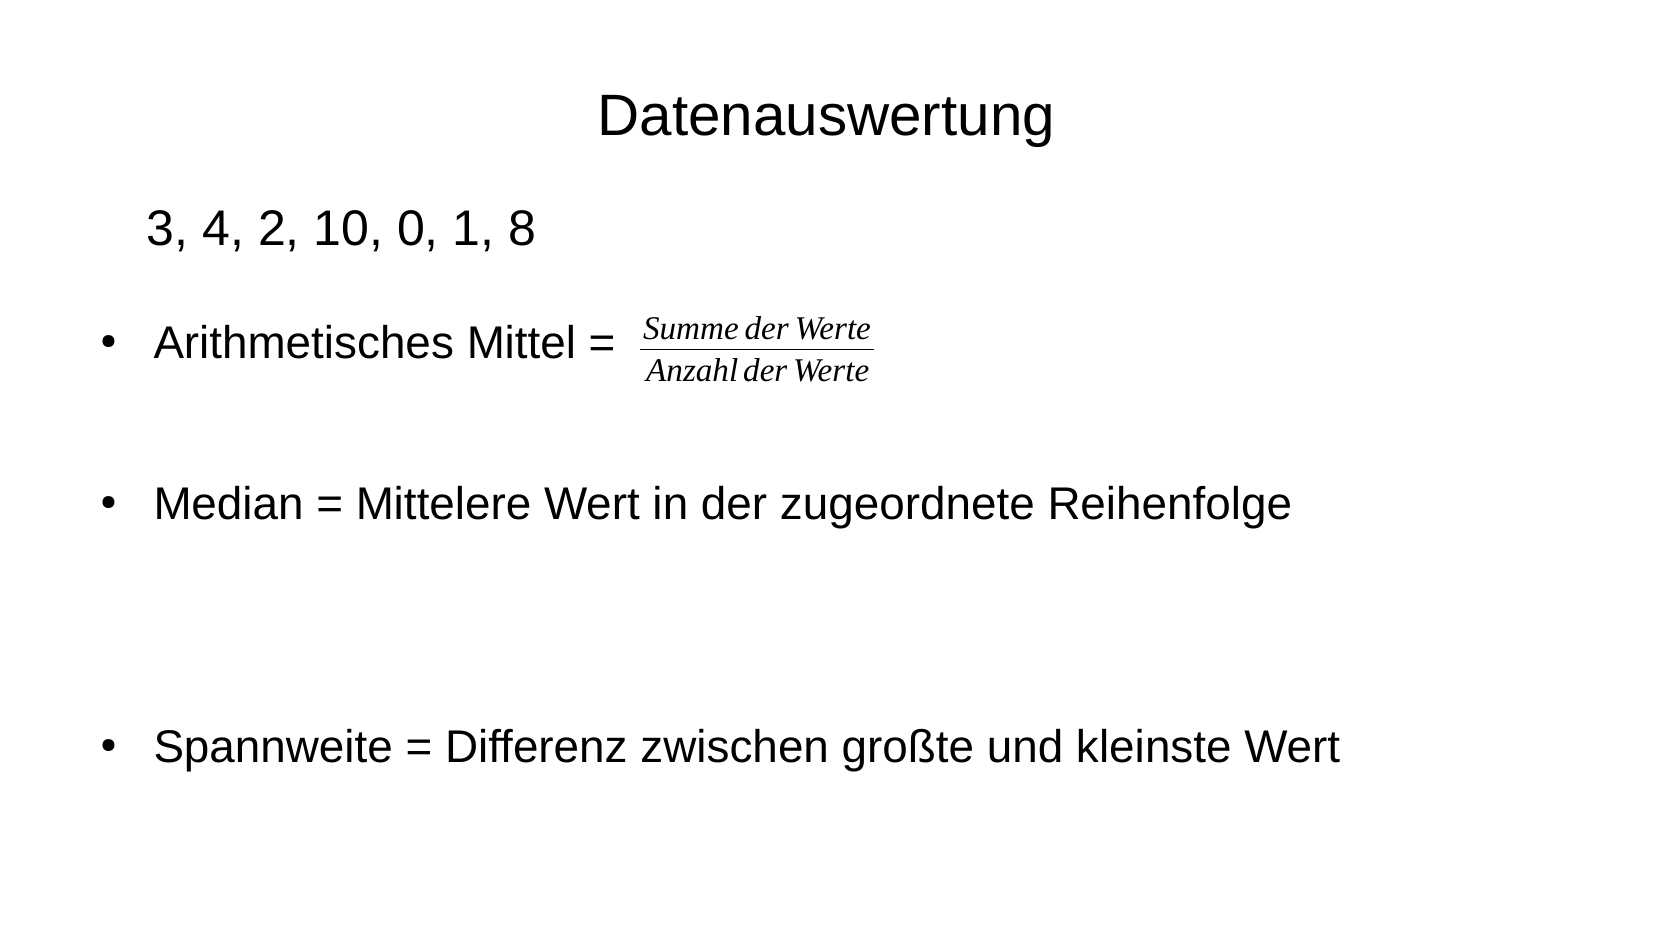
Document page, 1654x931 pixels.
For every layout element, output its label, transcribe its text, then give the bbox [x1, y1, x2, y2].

list Arithmetisches Mittel = Median = Mittelere Wert in der zugeordnete Reihenfolge Spannweite = Differenz zwischen großte und kleinste Wert [82, 316, 1571, 856]
text_box 3, 4, 2, 10, 0, 1, 8 [118, 192, 1461, 263]
chart [632, 309, 881, 389]
title Datenauswertung [82, 37, 1571, 193]
